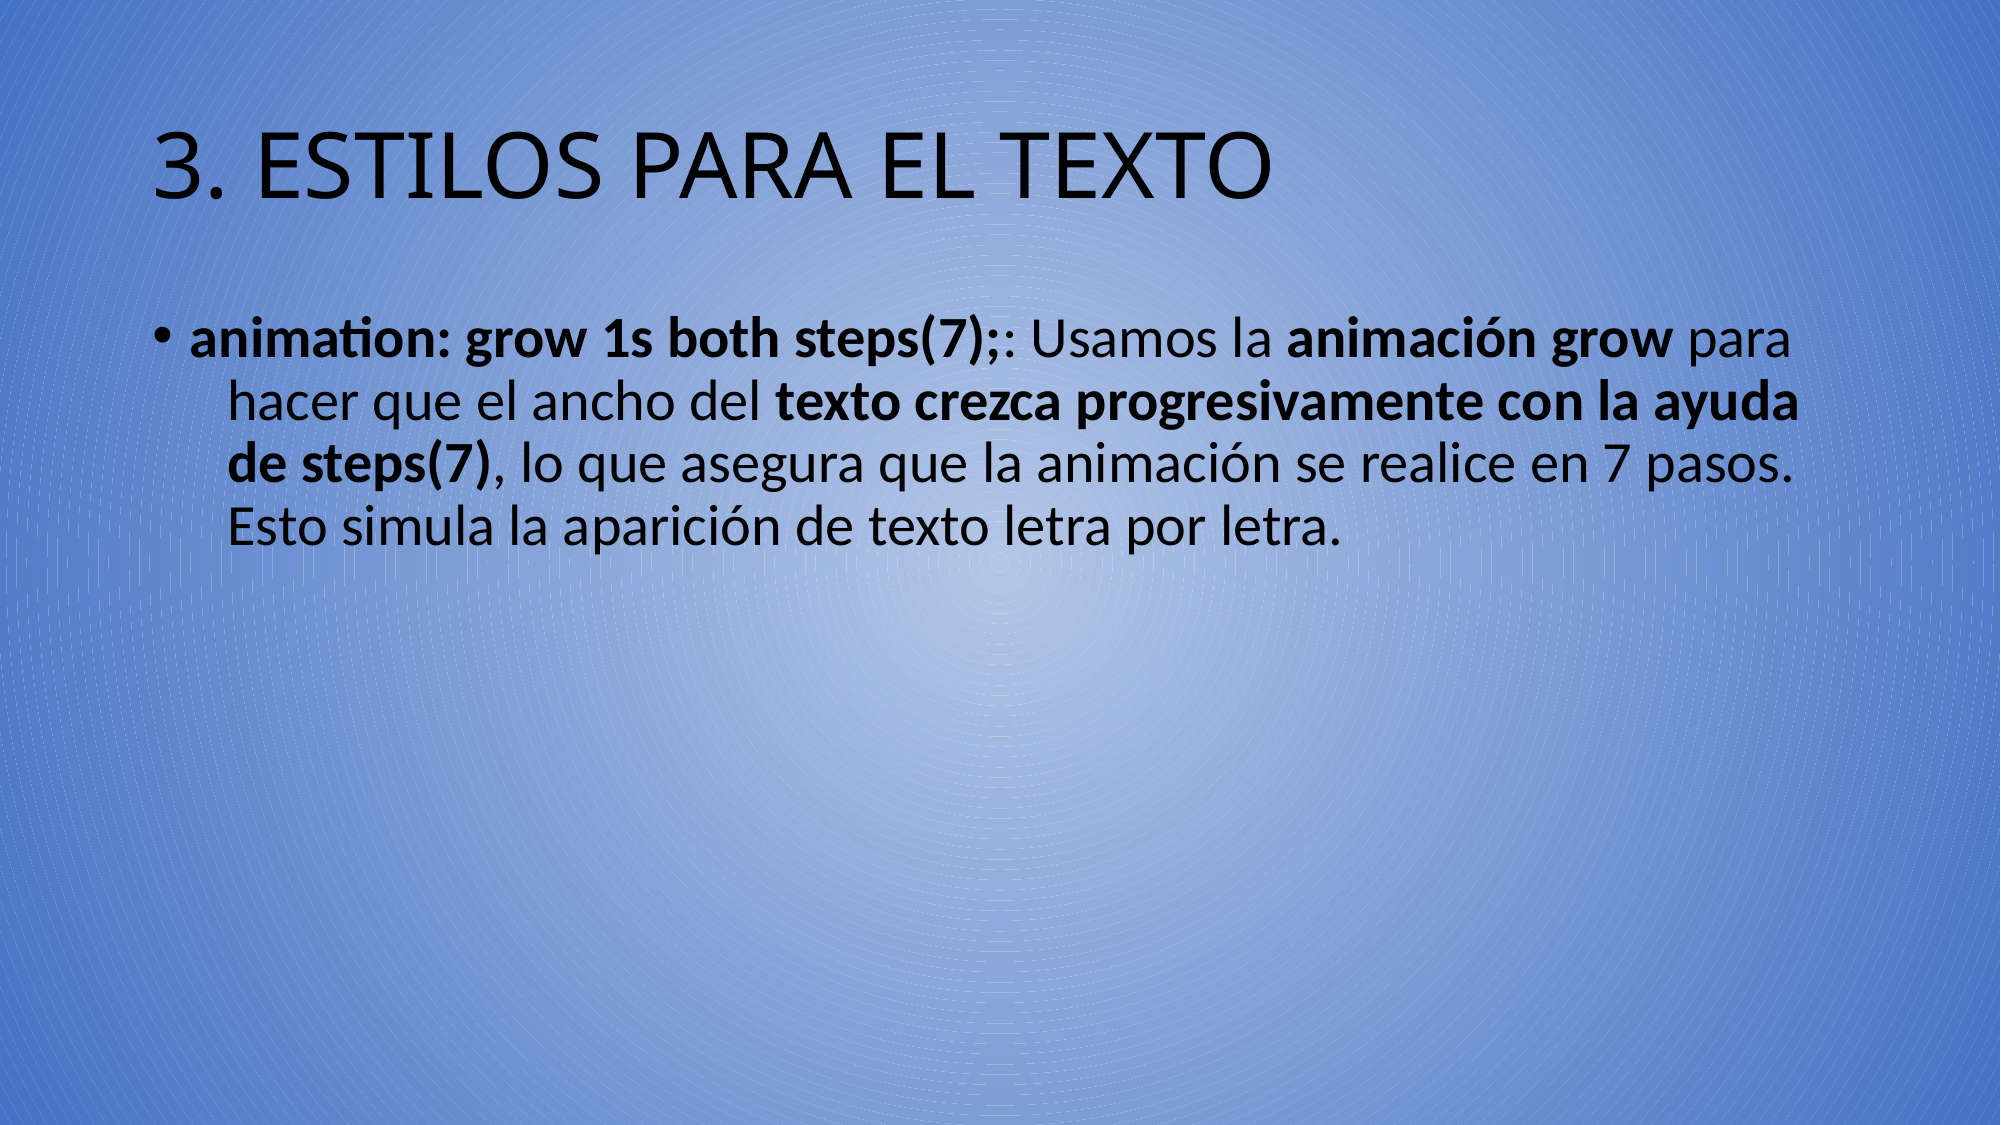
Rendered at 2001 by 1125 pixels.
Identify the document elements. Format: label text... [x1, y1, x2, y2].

title 3. ESTILOS PARA EL TEXTO [137, 59, 1863, 278]
list animation: grow 1s both steps(7);: Usamos la animación grow para hacer que el ancho del texto crezca progresivamente con la ayuda de steps(7), lo que asegura que la animación se realice en 7 pasos. Esto simula la aparición de texto letra por letra. [137, 299, 1863, 1014]
